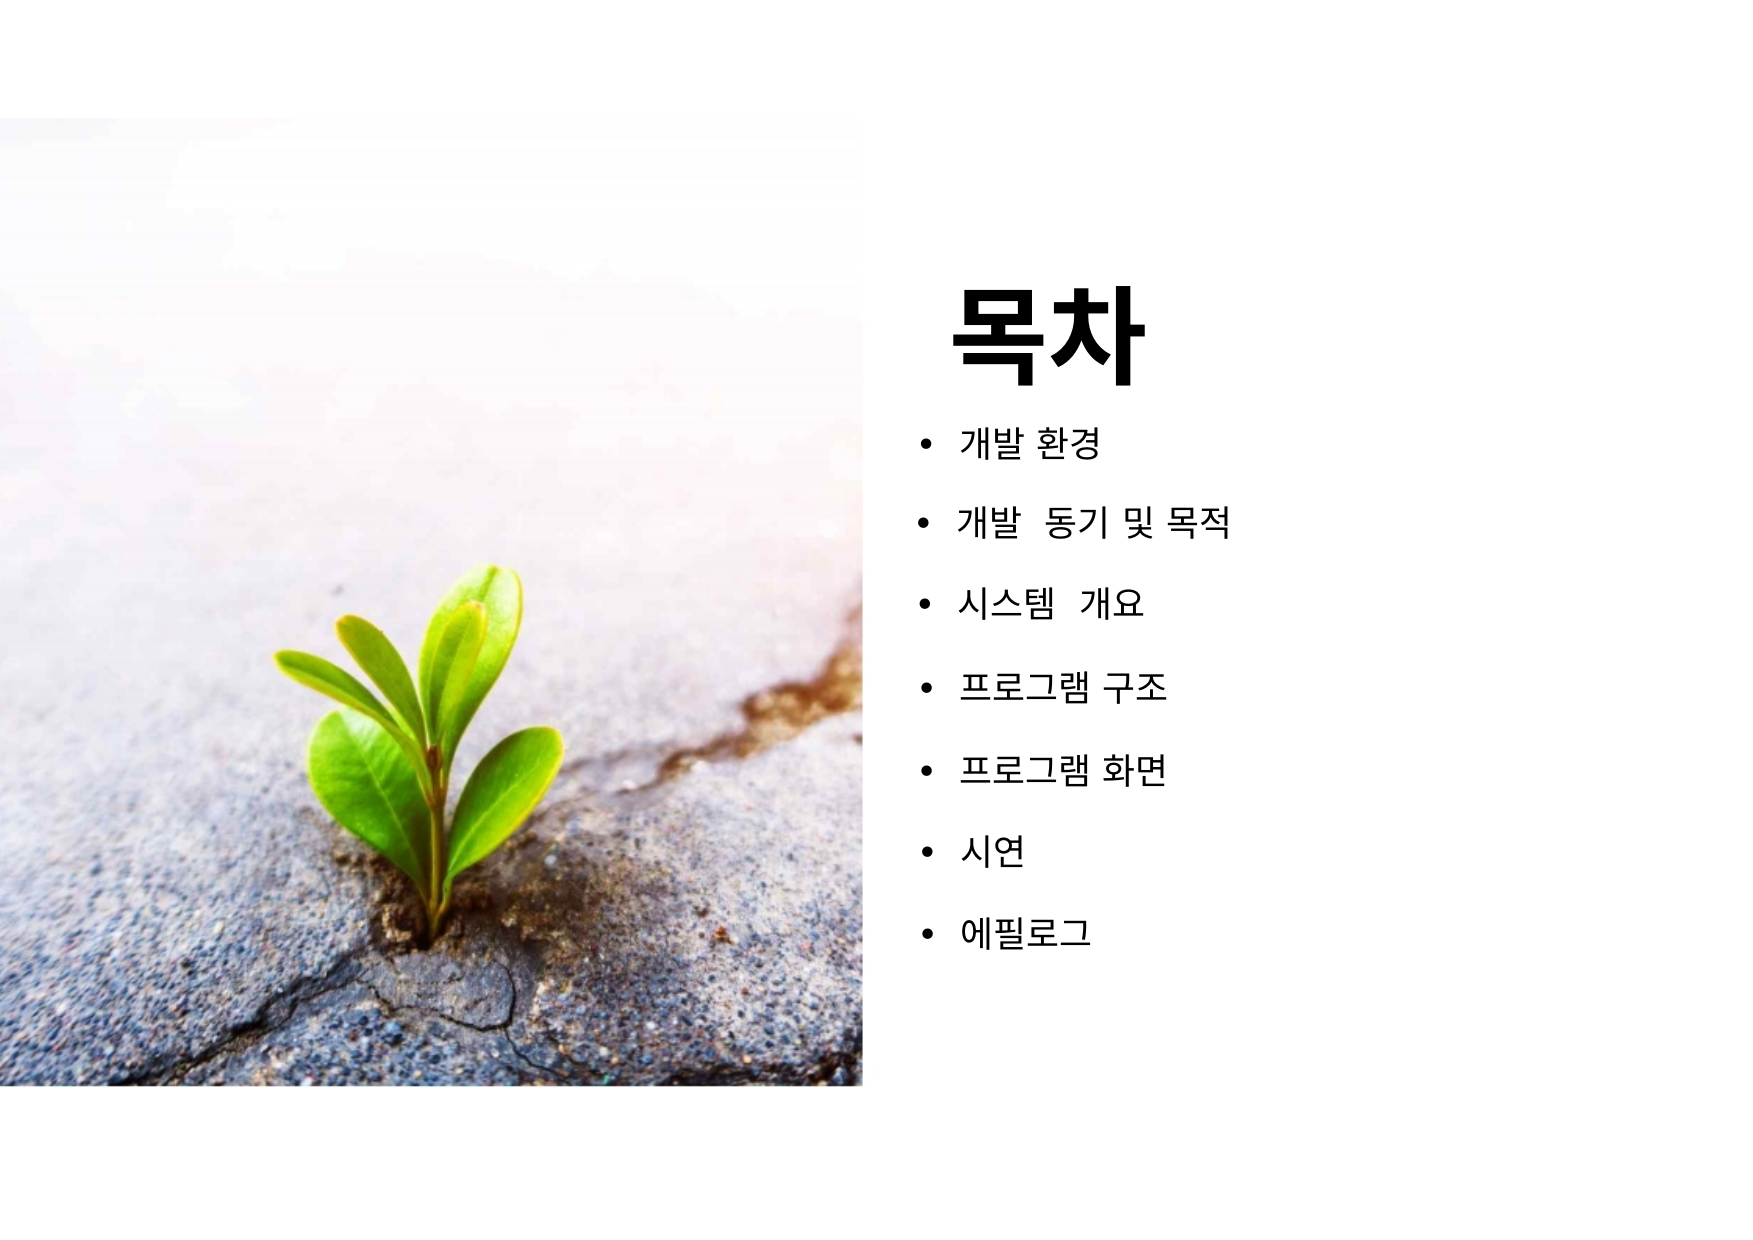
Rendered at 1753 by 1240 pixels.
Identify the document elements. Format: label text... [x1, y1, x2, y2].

text_box • 시연 [916, 837, 1027, 881]
text_box • 개발 동기 및 목적 [912, 506, 1233, 552]
text_box 목차 [949, 291, 1149, 406]
text_box • 프로그램 화면 [916, 756, 1169, 800]
text_box 목차 [978, 301, 1018, 314]
text_box • 프로그램 구조 [916, 672, 1169, 716]
text_box • 시연 [998, 840, 1009, 851]
text_box • 에필로그 [917, 918, 1093, 962]
text_box • 에필로그 [965, 923, 973, 940]
picture [0, 118, 1721, 1088]
text_box • 시스템 개요 [914, 587, 1146, 633]
text_box • 개발 환경 [915, 429, 1103, 473]
